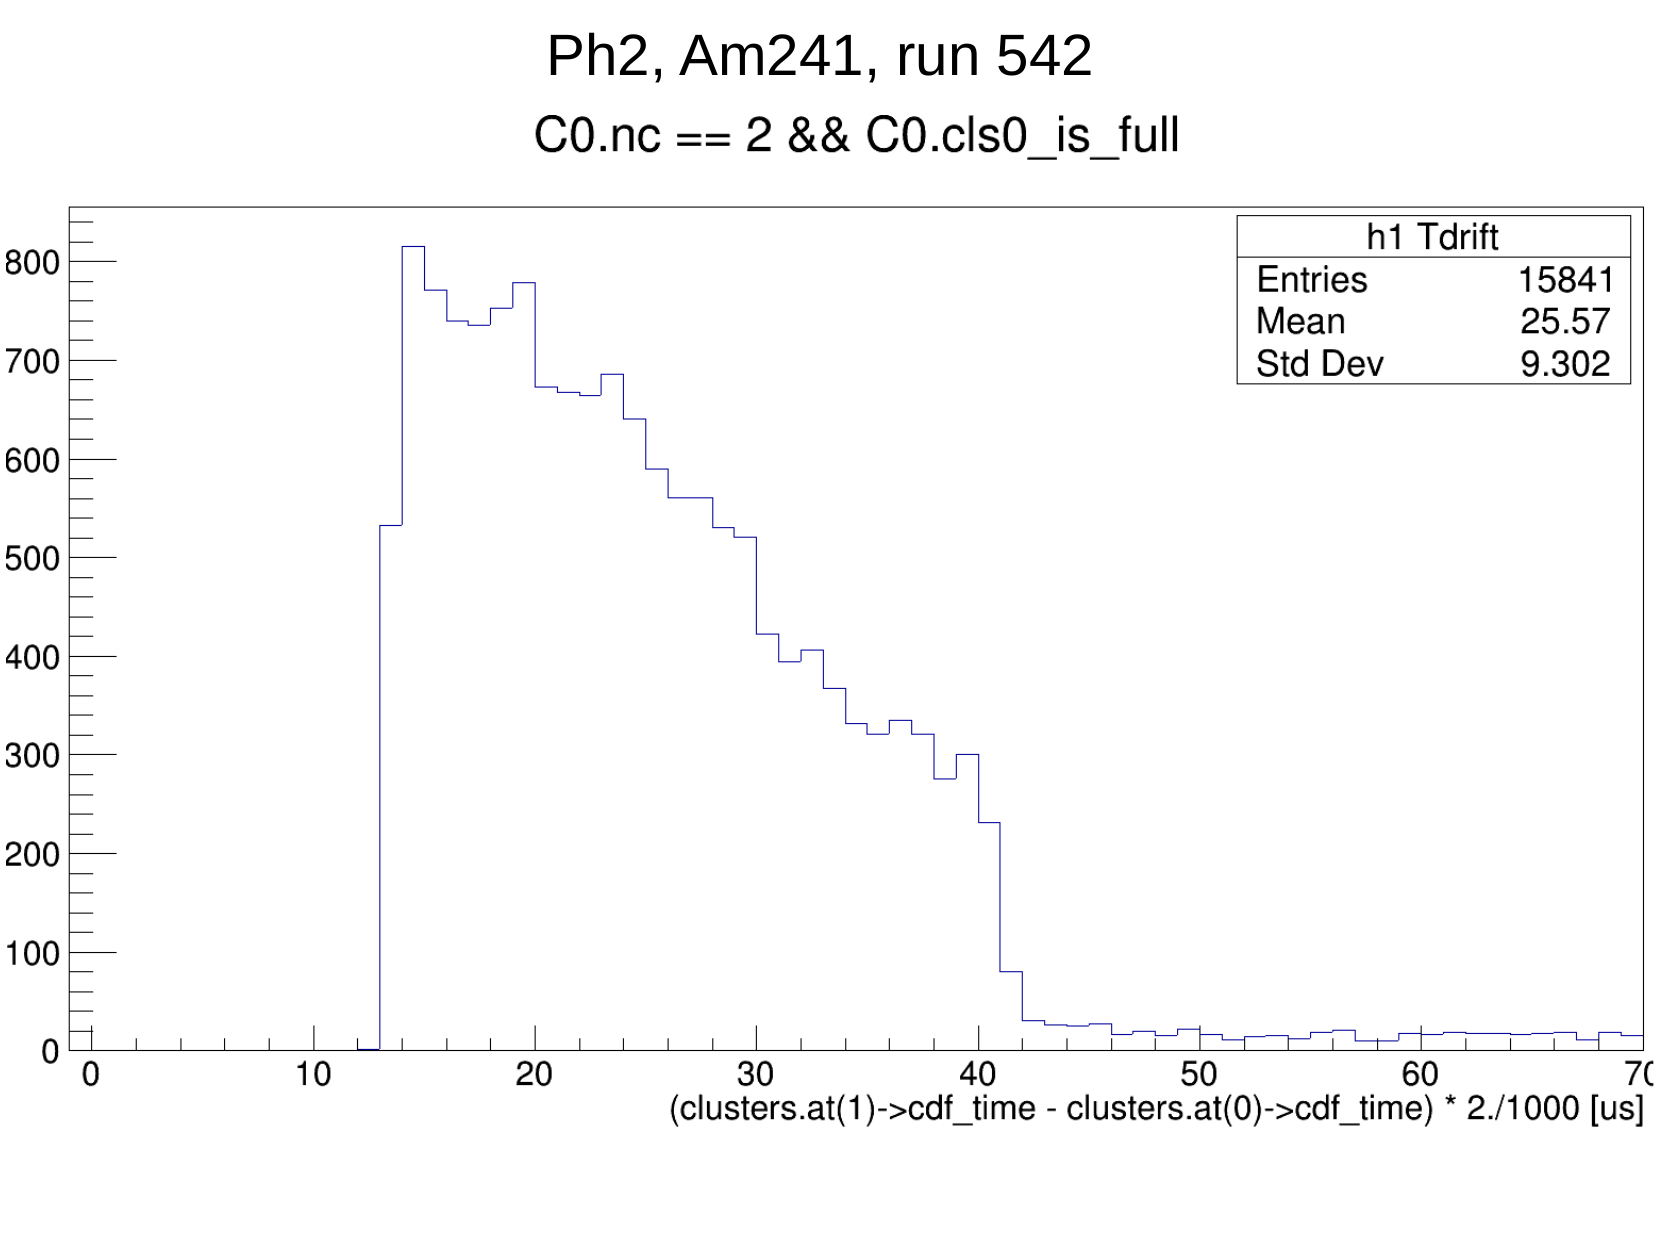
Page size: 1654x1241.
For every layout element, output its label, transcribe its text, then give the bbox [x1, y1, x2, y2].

picture [6, 115, 1654, 1132]
text_box Ph2, Am241, run 542 [480, 14, 1162, 115]
